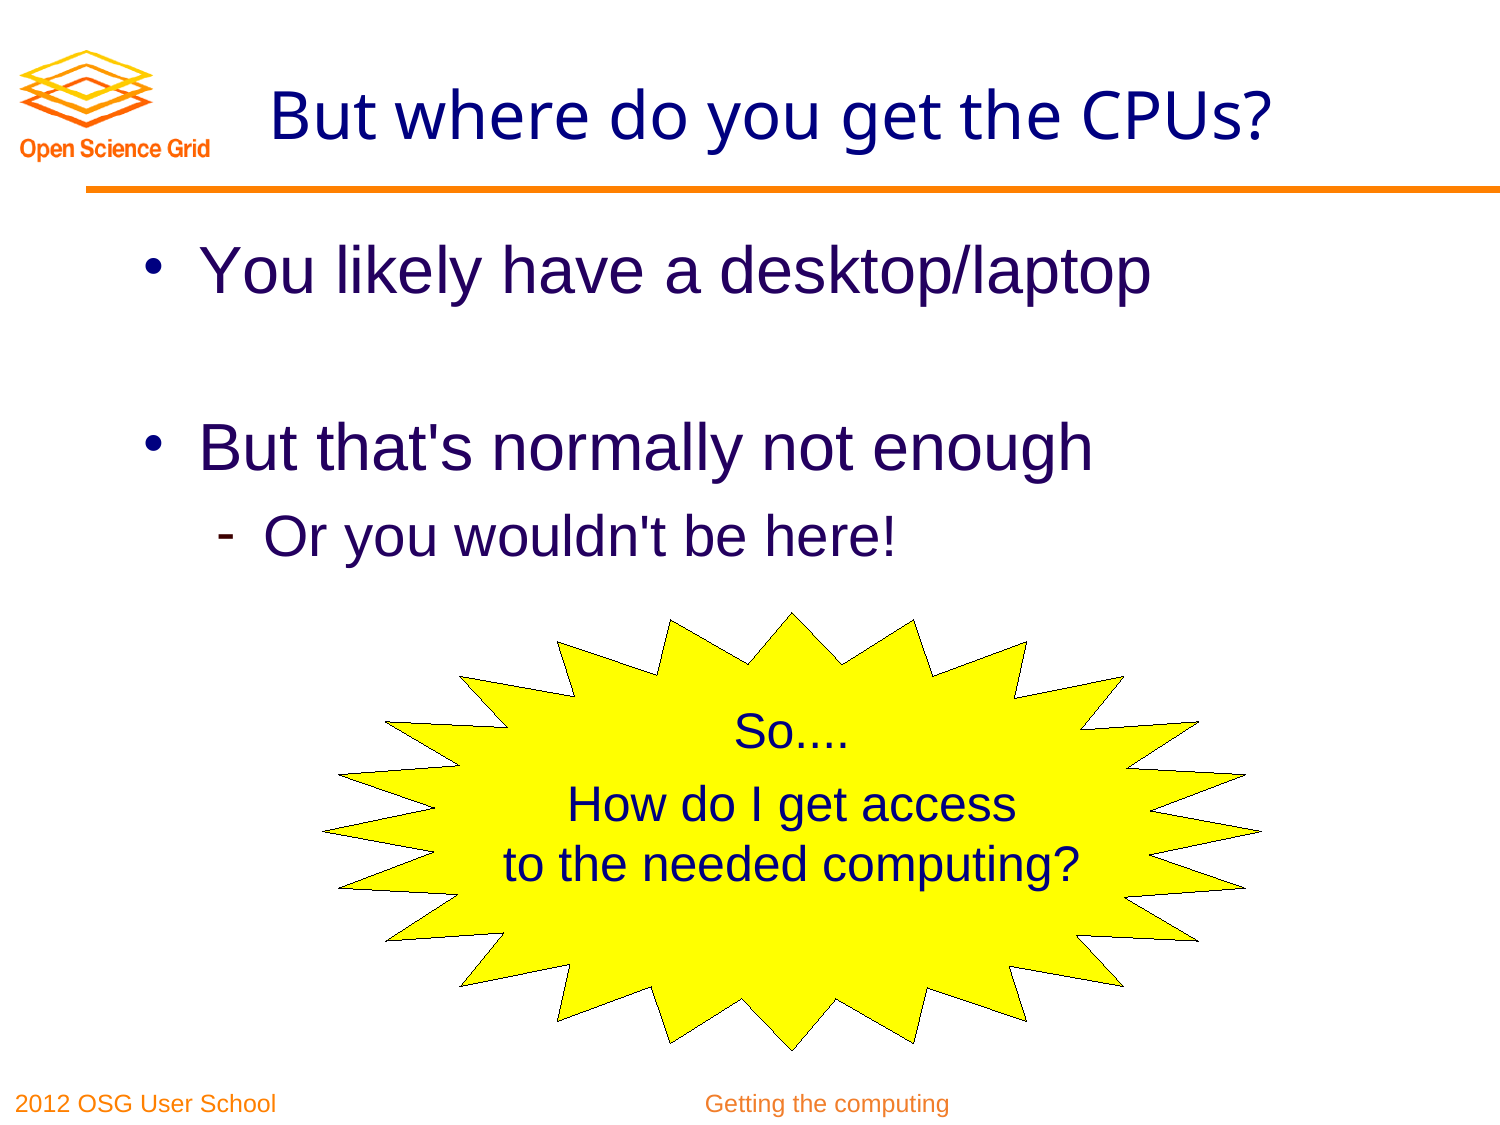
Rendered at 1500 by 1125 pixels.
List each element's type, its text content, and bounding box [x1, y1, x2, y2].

title But where do you get the CPUs? [201, 11, 1342, 215]
text_box So.... How do I get access to the needed computing? [322, 612, 1262, 1051]
picture [0, 27, 201, 179]
list You likely have a desktop/laptop But that's normally not enough Or you wouldn't be here! [127, 218, 1403, 962]
